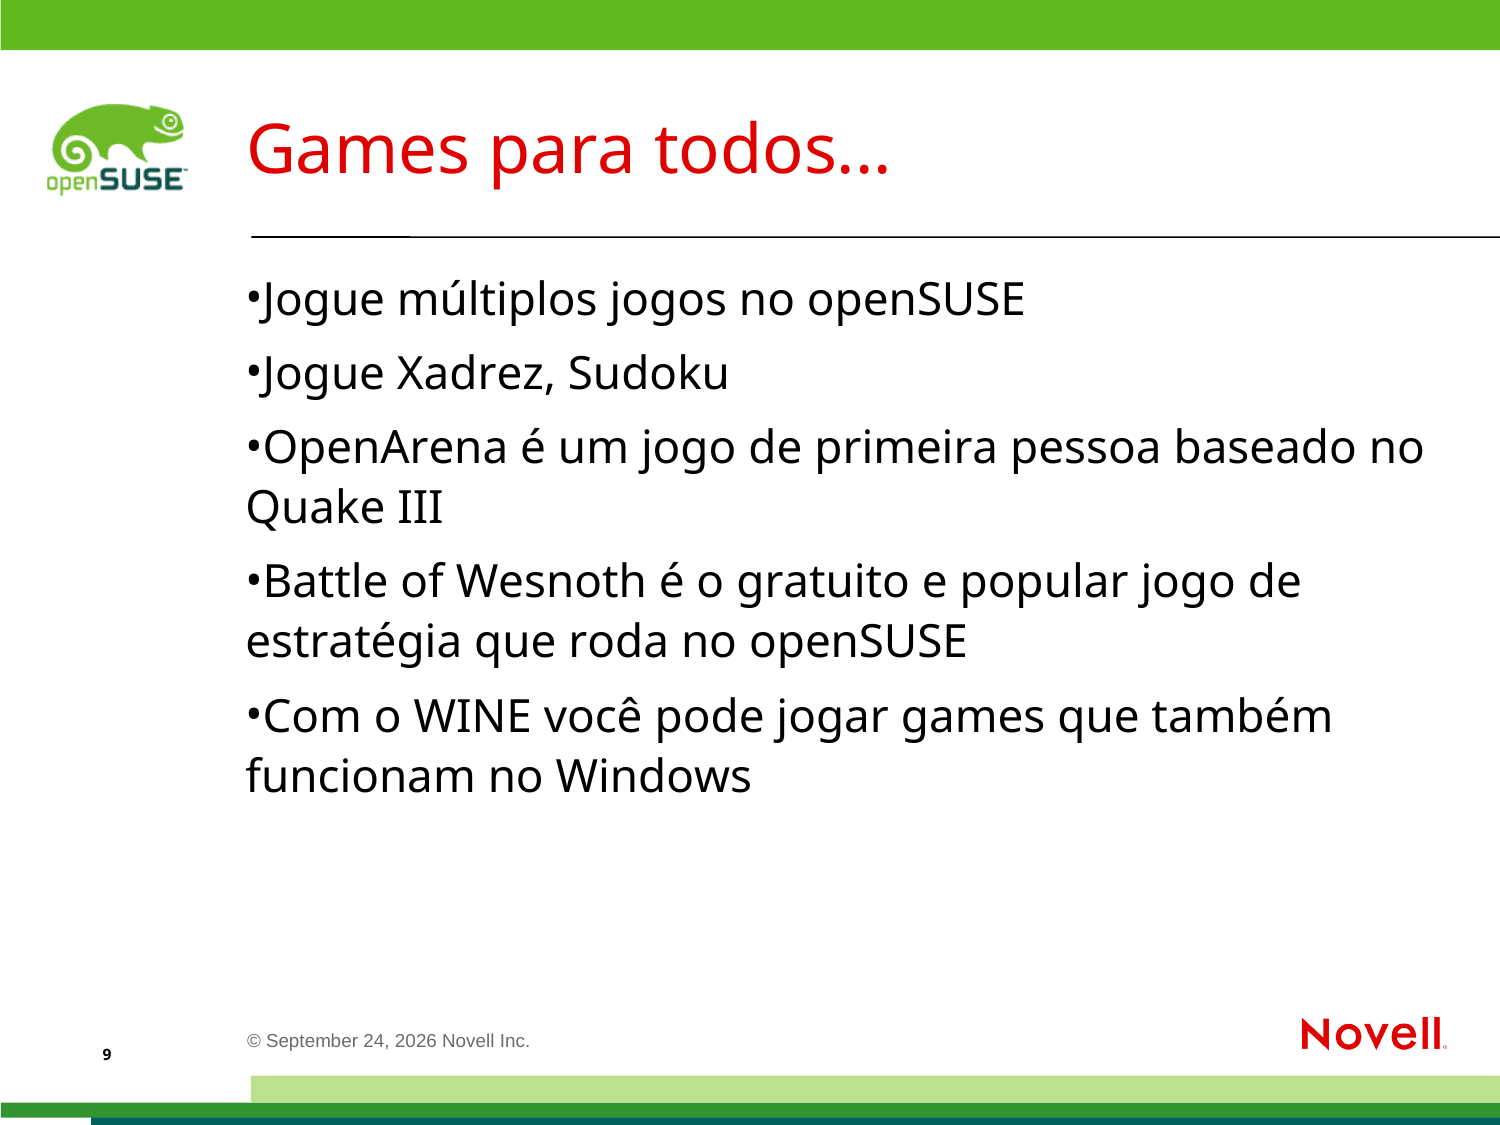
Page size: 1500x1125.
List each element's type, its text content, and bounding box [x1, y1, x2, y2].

picture [47, 104, 188, 197]
title Games para todos... [246, 68, 1409, 231]
picture [1295, 1011, 1453, 1056]
list Jogue múltiplos jogos no openSUSE Jogue Xadrez, Sudoku OpenArena é um jogo de primeira pessoa baseado no Quake III Battle of Wesnoth é o gratuito e popular jogo de estratégia que roda no openSUSE Com o WINE você pode jogar games que também funcionam no Windows [245, 267, 1458, 1010]
